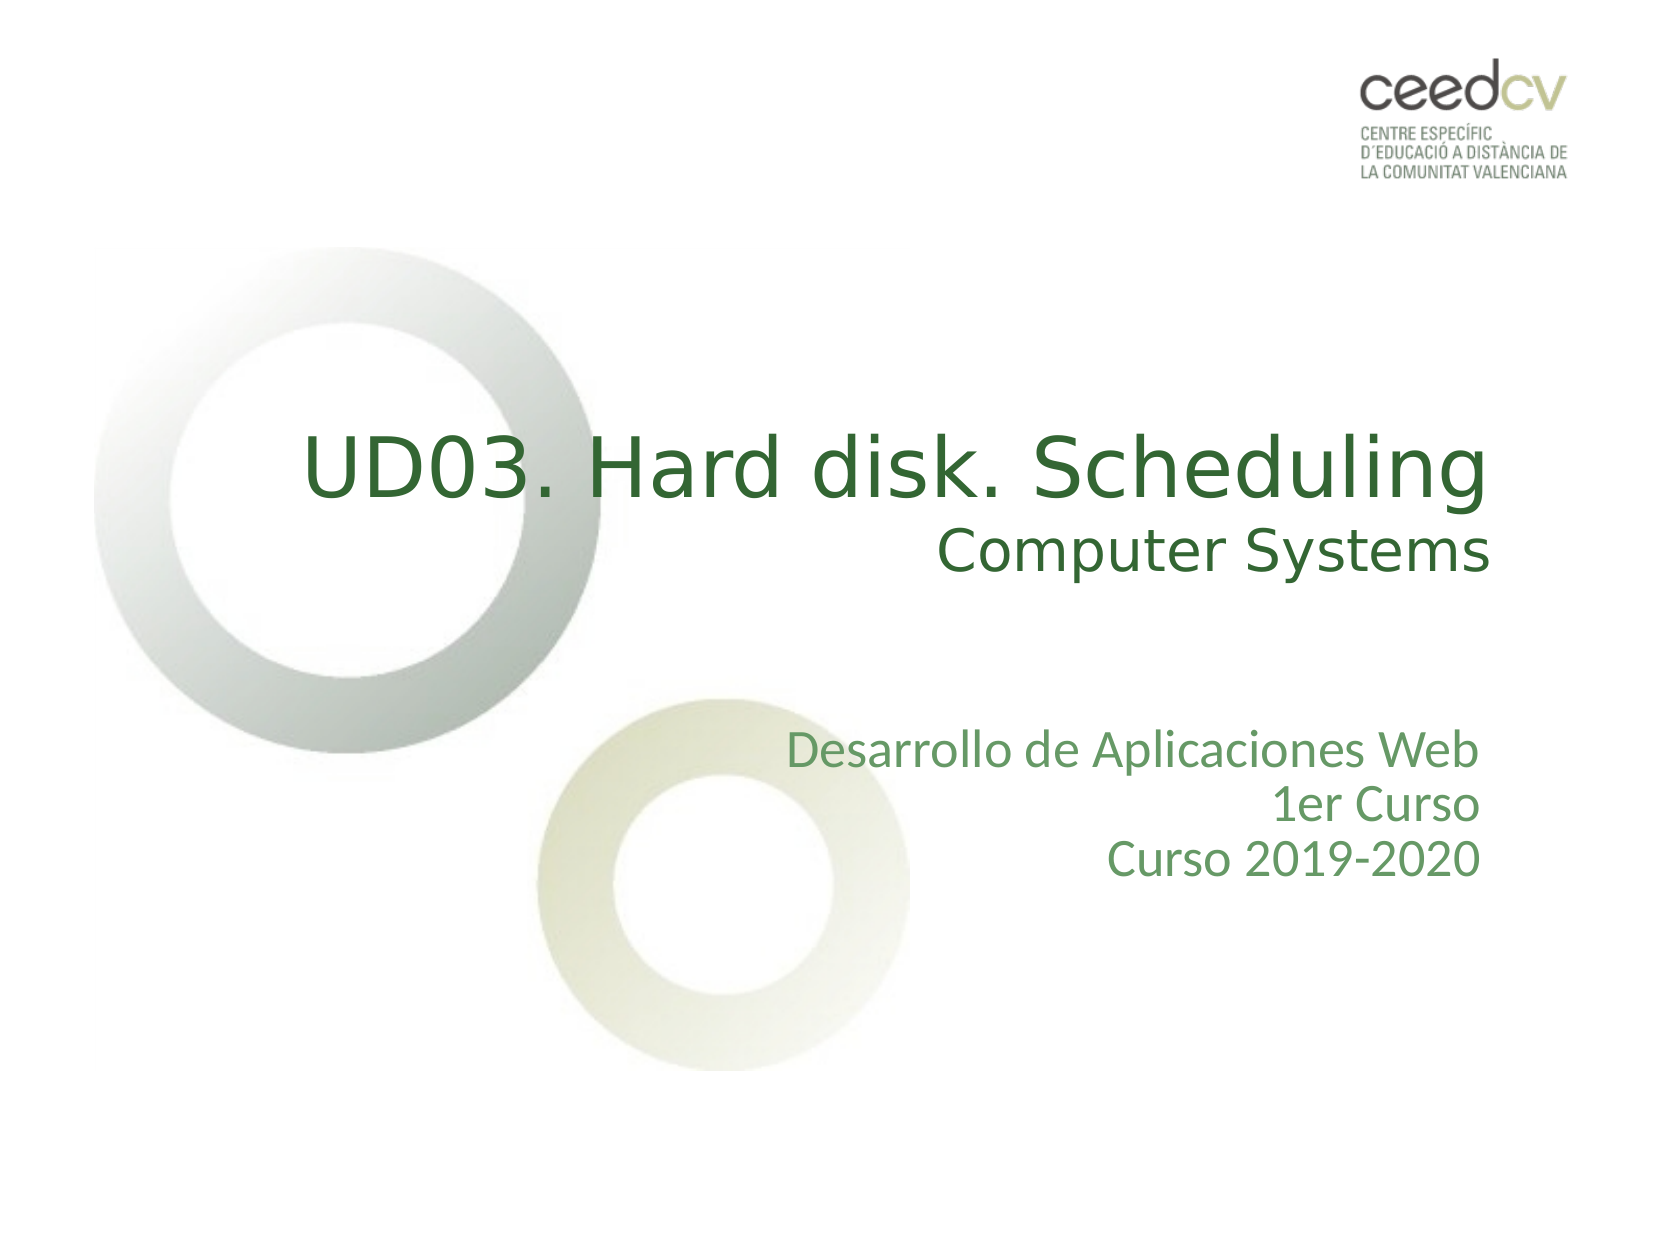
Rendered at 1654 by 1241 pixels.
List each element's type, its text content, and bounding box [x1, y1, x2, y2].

text_box Desarrollo de Aplicaciones Web 1er Curso Curso 2019-2020 [771, 719, 1654, 934]
text_box UD03. Hard disk. Scheduling Computer Systems [287, 412, 1510, 593]
picture [94, 247, 910, 1071]
picture [1342, 48, 1585, 189]
